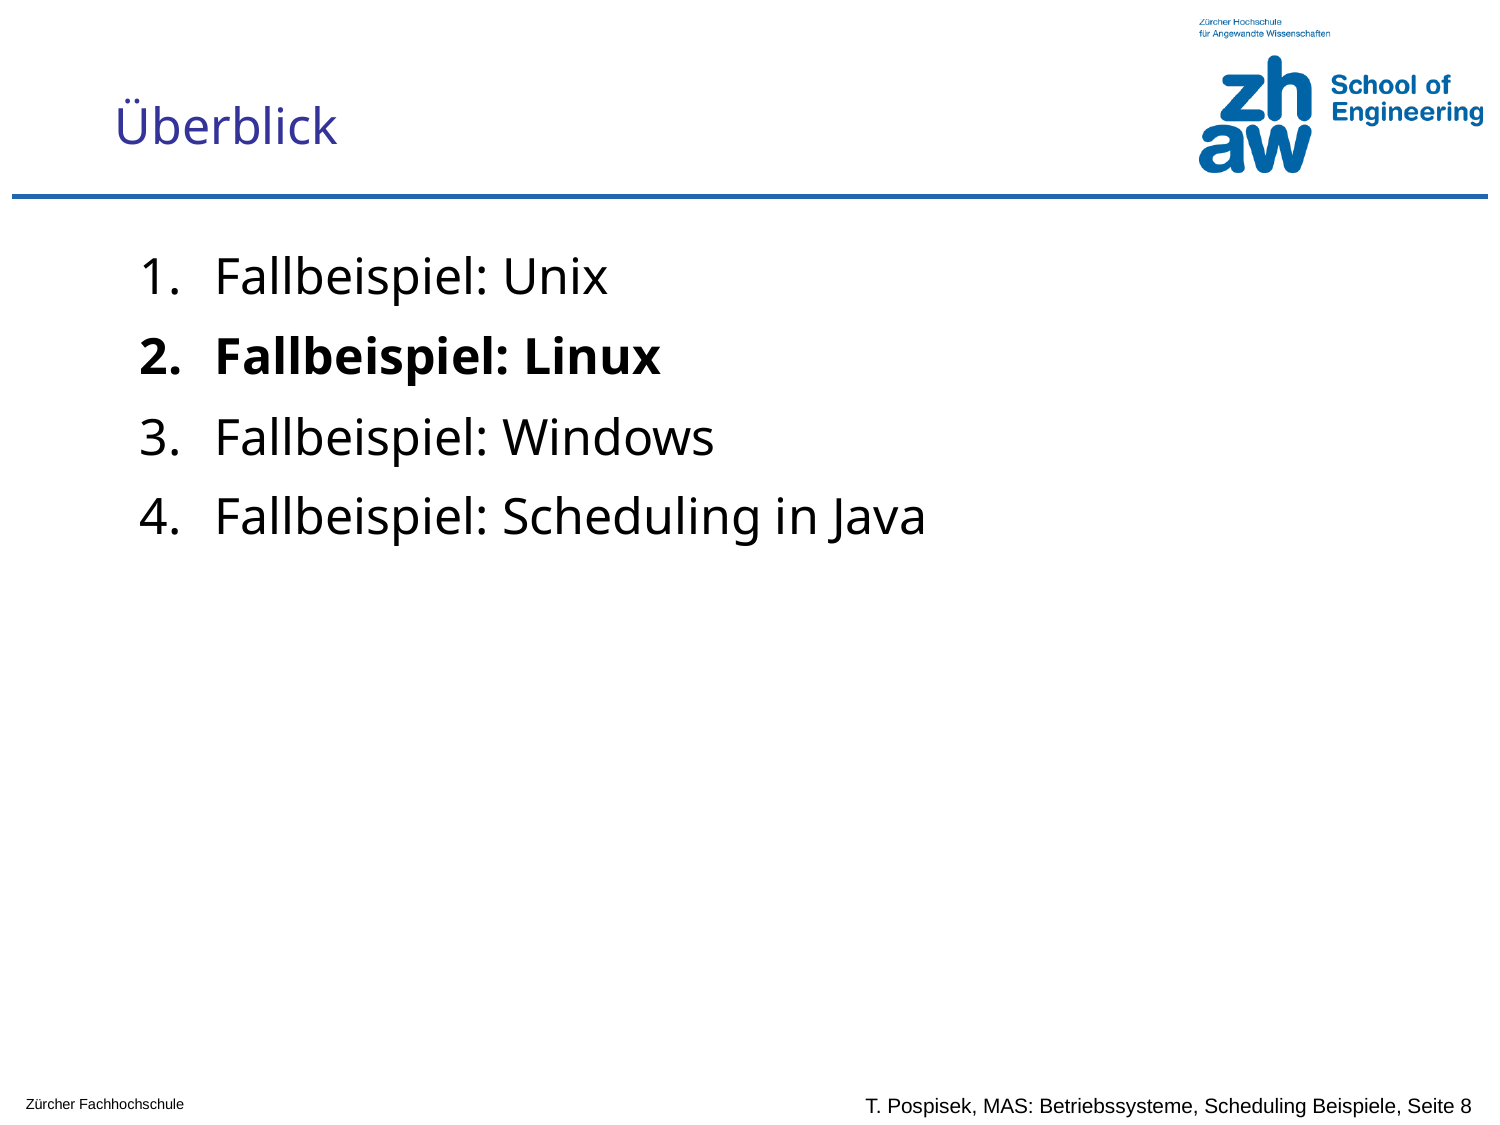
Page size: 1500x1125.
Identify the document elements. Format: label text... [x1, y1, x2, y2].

text_box Fallbeispiel: Unix Fallbeispiel: Linux Fallbeispiel: Windows Fallbeispiel: Scheduling in Java [124, 237, 1338, 675]
picture [1199, 19, 1483, 173]
title Überblick [99, 50, 1379, 163]
